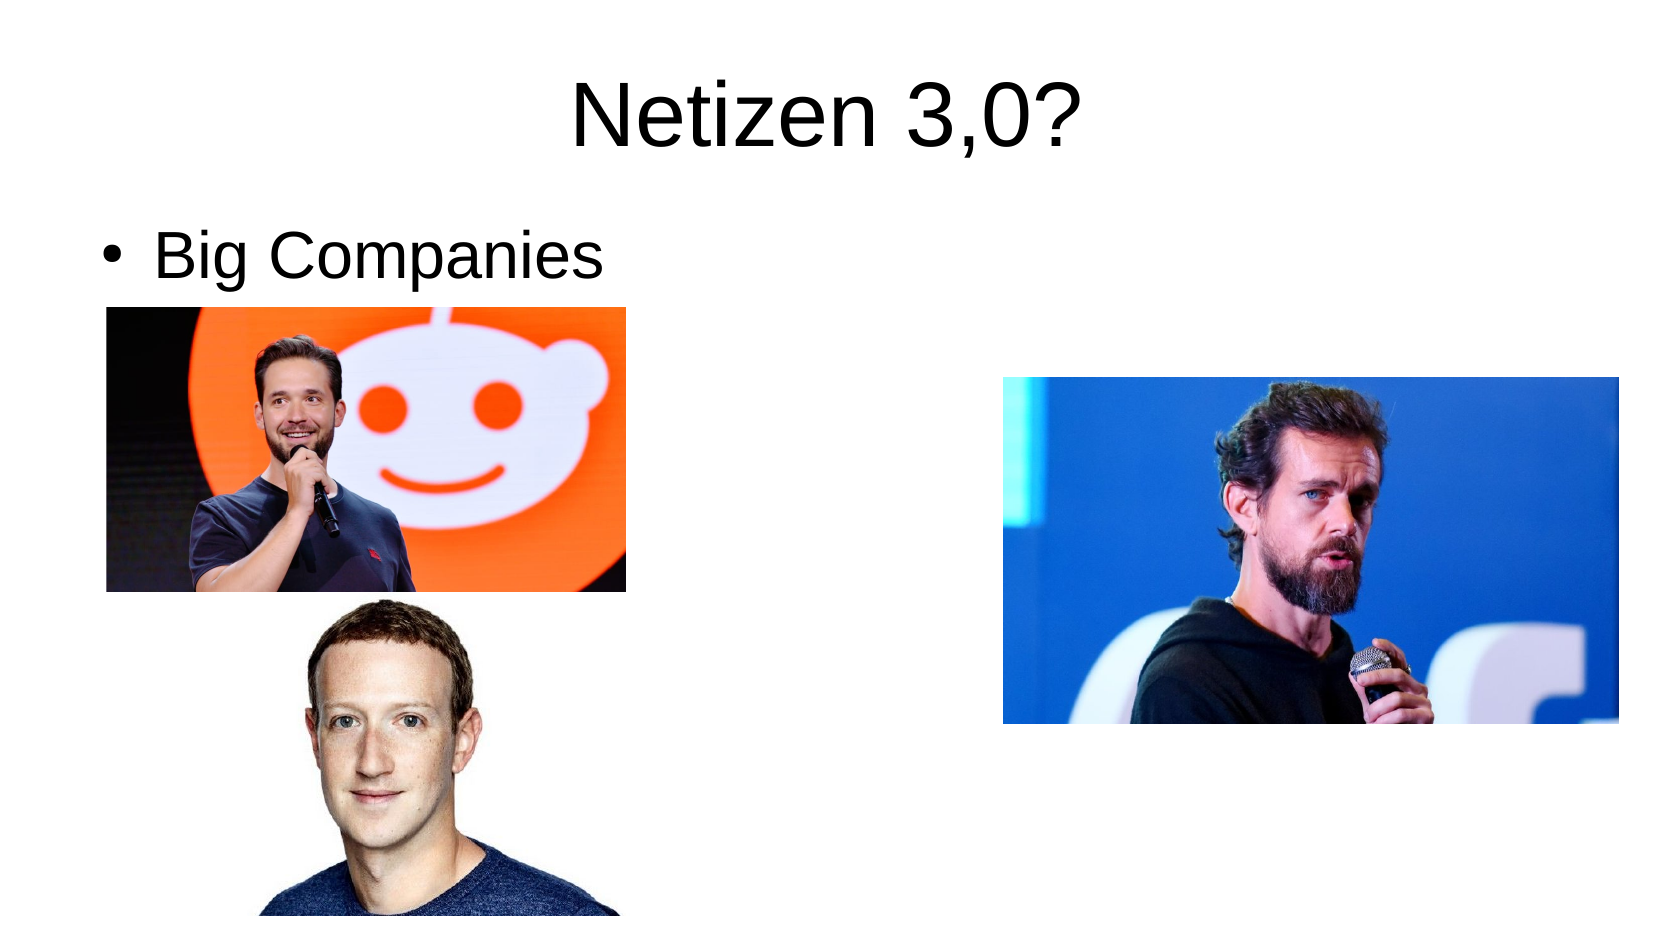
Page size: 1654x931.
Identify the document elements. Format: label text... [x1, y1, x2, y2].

picture [106, 307, 721, 916]
title Netizen 3,0? [82, 37, 1571, 193]
list Big Companies [82, 217, 969, 758]
picture [1003, 377, 1619, 724]
